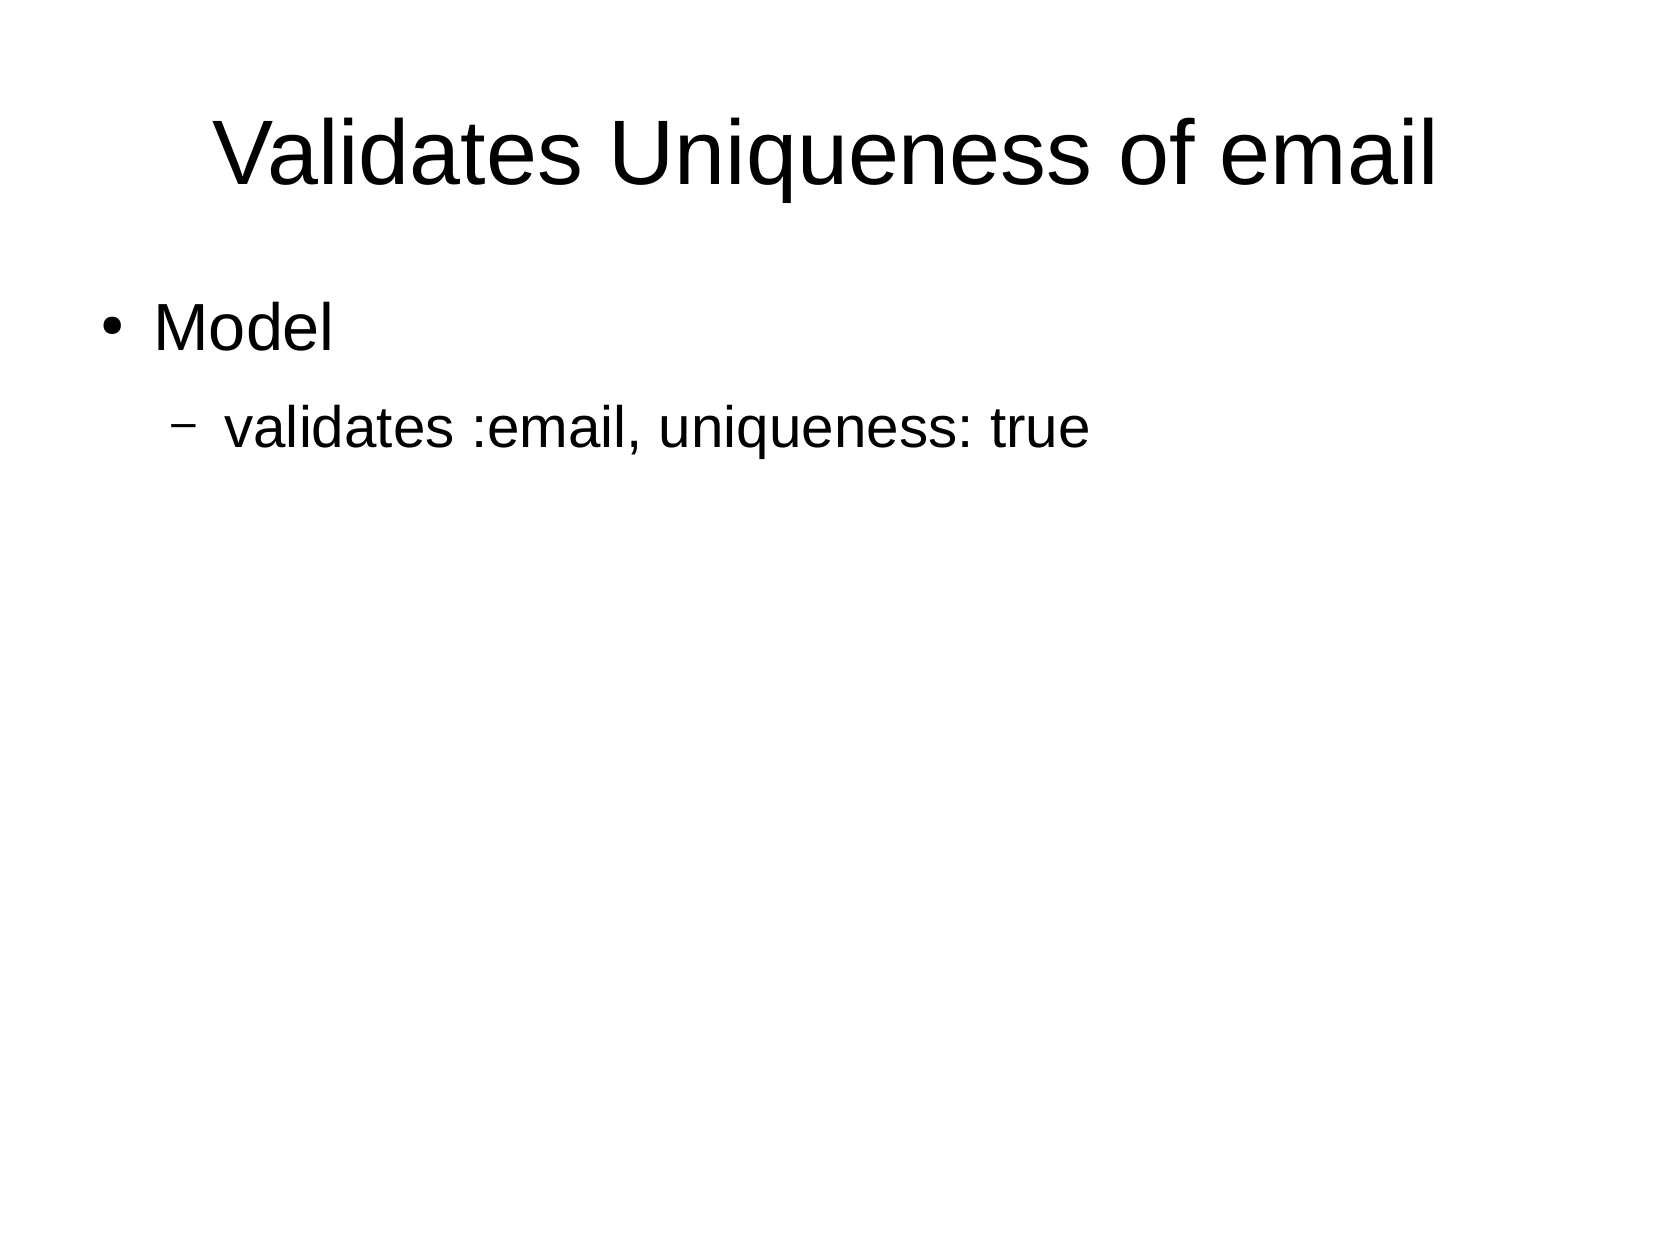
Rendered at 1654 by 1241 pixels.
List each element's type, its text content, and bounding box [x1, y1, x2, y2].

list Model validates :email, uniqueness: true [82, 290, 1538, 1010]
title Validates Uniqueness of email [82, 49, 1571, 257]
